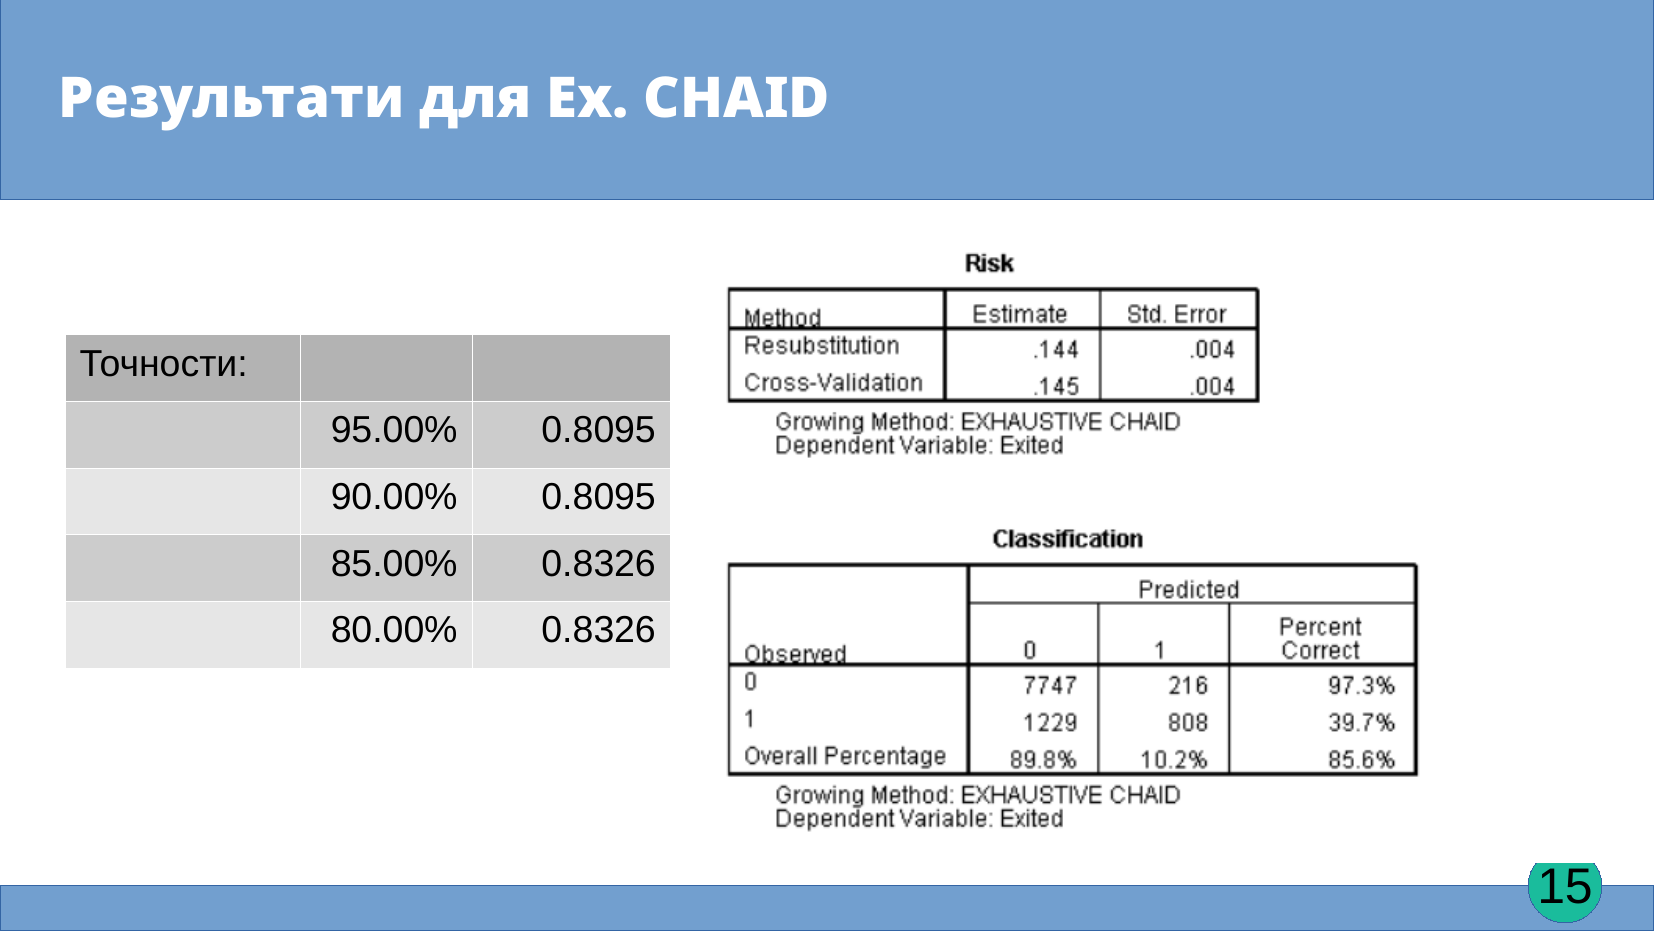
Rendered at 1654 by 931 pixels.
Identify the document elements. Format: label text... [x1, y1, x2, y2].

table_cell 90.00% [301, 469, 472, 534]
table_cell 95.00% [301, 402, 472, 468]
table_cell [66, 602, 300, 668]
table_header Точности: [66, 335, 300, 401]
table_header [301, 335, 472, 401]
table_cell 0.8326 [473, 602, 670, 668]
table_cell [66, 402, 300, 468]
table_cell 0.8326 [473, 535, 670, 601]
table_cell 0.8095 [473, 402, 670, 468]
table_cell [66, 535, 300, 601]
table_cell 80.00% [301, 602, 472, 668]
table_cell 0.8095 [473, 469, 670, 534]
title Результати для Ex. CHAID [59, 37, 1595, 155]
table_header [473, 335, 670, 401]
table_cell [66, 469, 300, 534]
table_cell 85.00% [301, 535, 472, 601]
picture [694, 206, 1654, 863]
